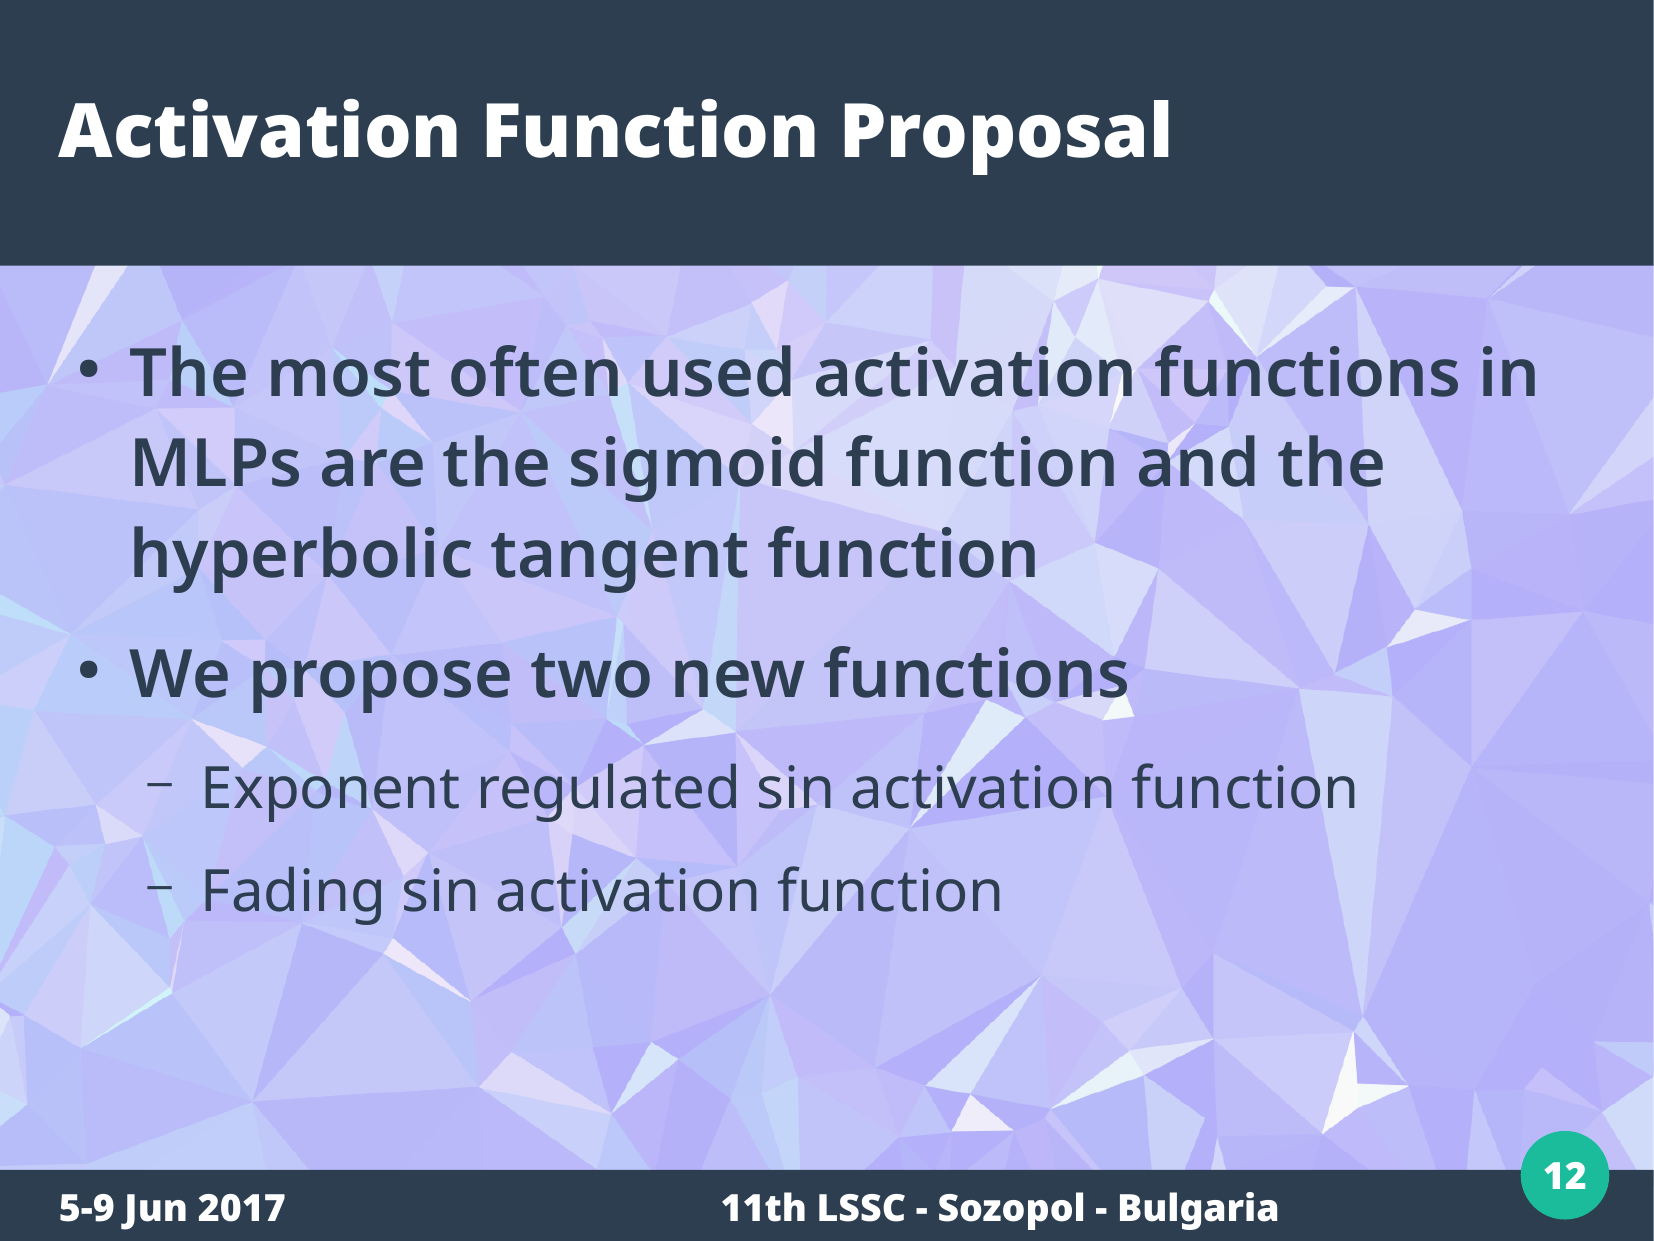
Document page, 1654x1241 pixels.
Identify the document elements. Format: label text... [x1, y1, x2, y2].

list The most often used activation functions in MLPs are the sigmoid function and the hyperbolic tangent function We propose two new functions Exponent regulated sin activation function Fading sin activation function [59, 324, 1595, 1152]
picture [0, 266, 1654, 1169]
title Activation Function Proposal [59, 49, 1595, 207]
